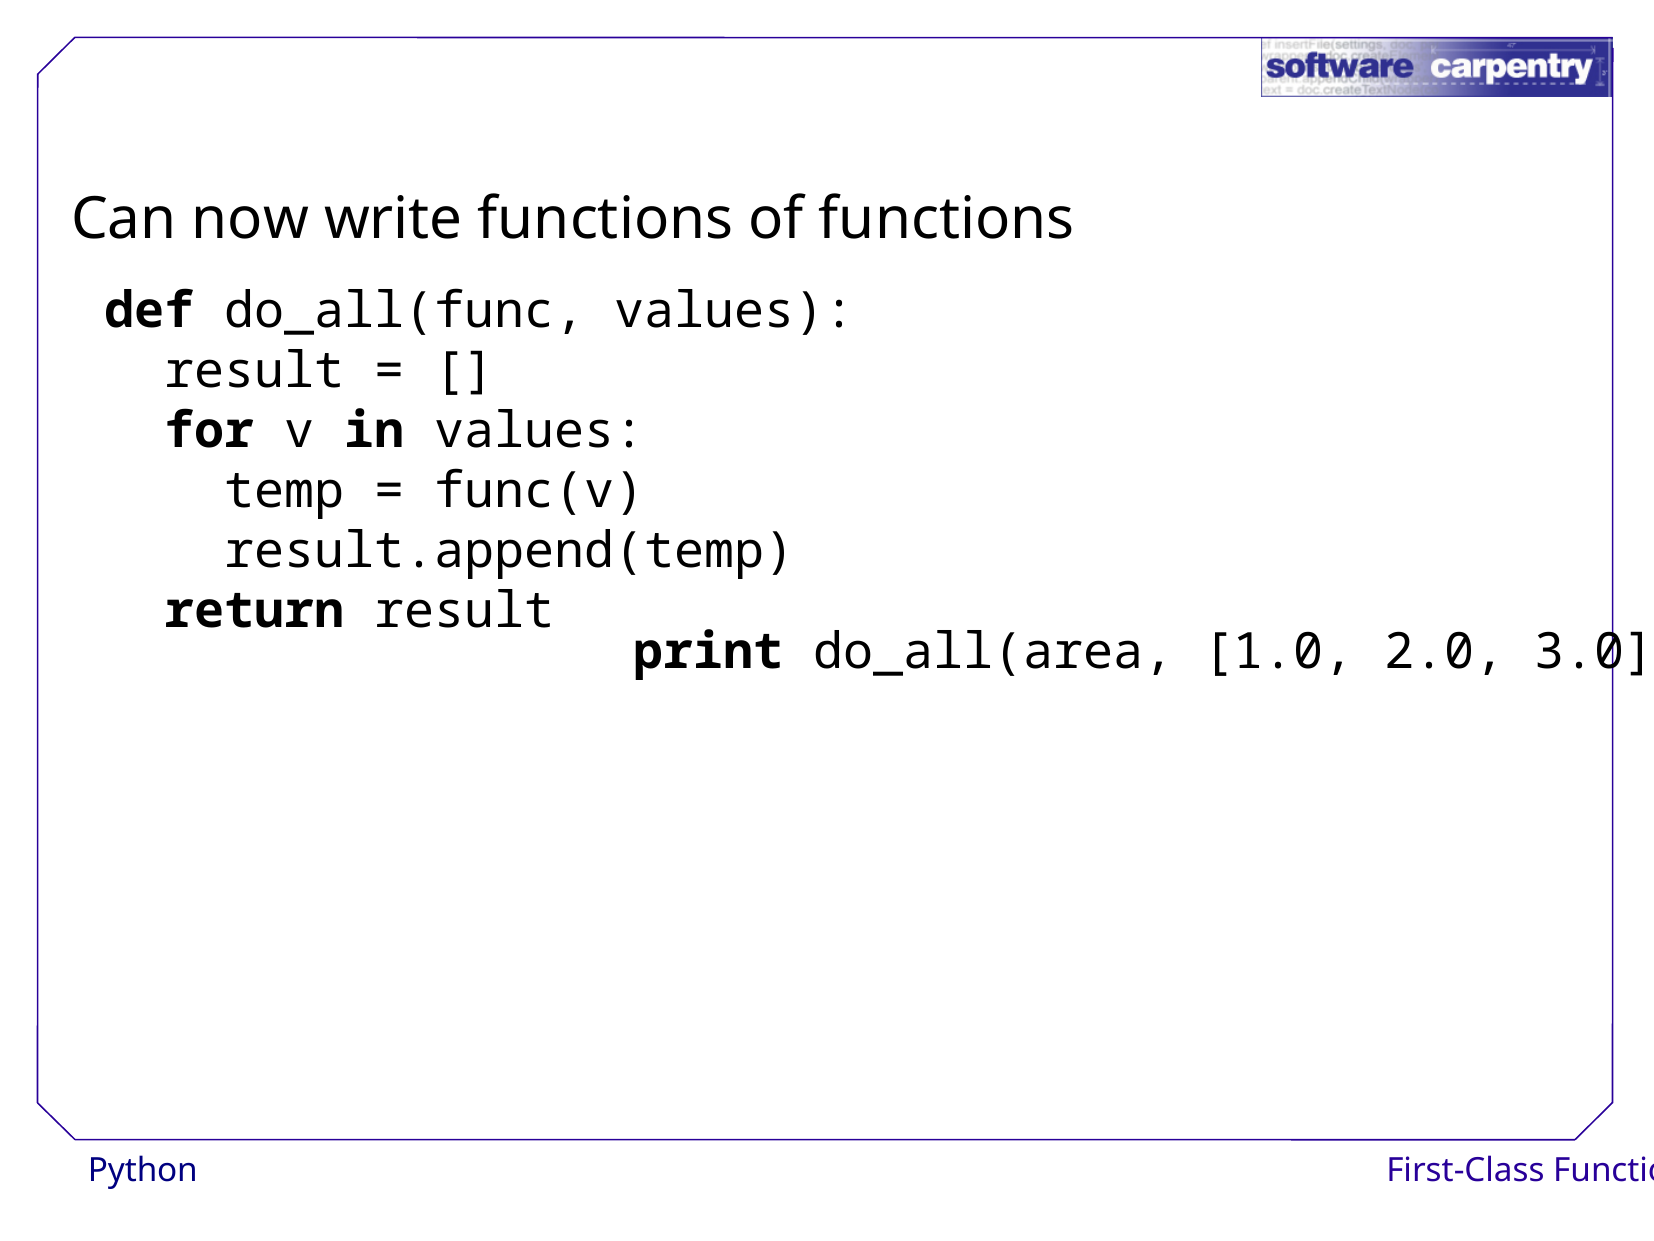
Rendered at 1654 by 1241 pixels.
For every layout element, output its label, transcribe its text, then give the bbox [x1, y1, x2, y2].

text_box def do_all(func, values): result = [] for v in values: temp = func(v) result.append(temp) return result [89, 270, 799, 687]
text_box Can now write functions of functions [56, 138, 1240, 259]
picture [1261, 39, 1613, 97]
text_box print do_all(area, [1.0, 2.0, 3.0]) [619, 610, 1536, 1122]
